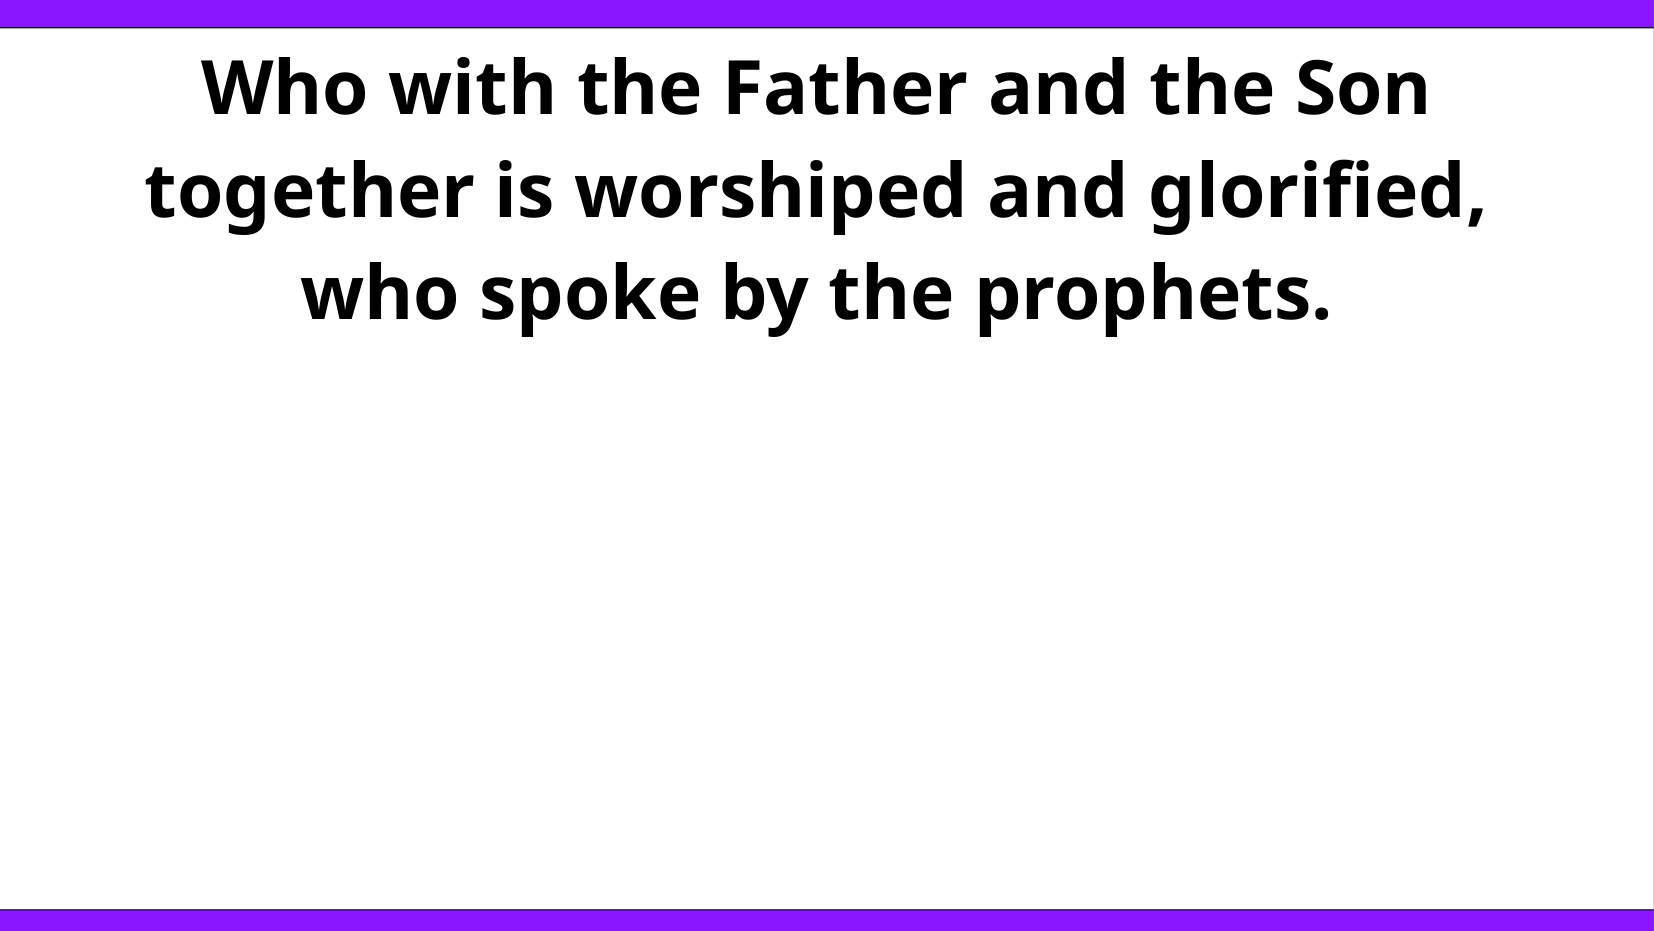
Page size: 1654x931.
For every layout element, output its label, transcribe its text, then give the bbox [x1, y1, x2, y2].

picture [0, 0, 1654, 931]
text_box Who with the Father and the Son together is worshiped and glorified, who spoke by the prophets. [44, 27, 1590, 342]
